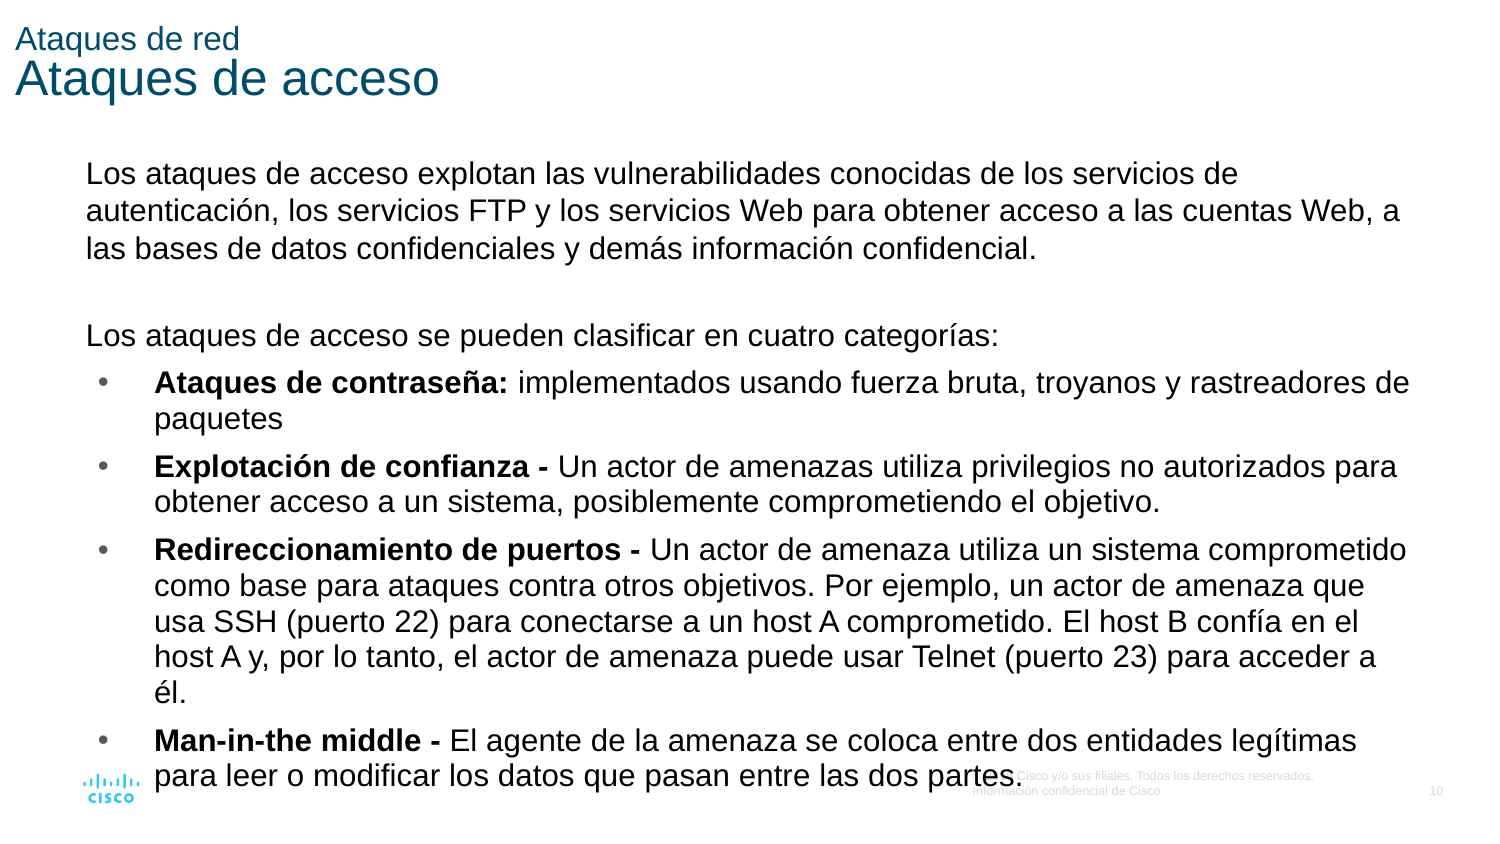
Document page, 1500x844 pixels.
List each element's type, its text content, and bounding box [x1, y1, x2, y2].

list Los ataques de acceso explotan las vulnerabilidades conocidas de los servicios de autenticación, los servicios FTP y los servicios Web para obtener acceso a las cuentas Web, a las bases de datos confidenciales y demás información confidencial. Los ataques de acceso se pueden clasificar en cuatro categorías: Ataques de contraseña: implementados usando fuerza bruta, troyanos y rastreadores de paquetes Explotación de confianza - Un actor de amenazas utiliza privilegios no autorizados para obtener acceso a un sistema, posiblemente comprometiendo el objetivo. Redireccionamiento de puertos - Un actor de amenaza utiliza un sistema comprometido como base para ataques contra otros objetivos. Por ejemplo, un actor de amenaza que usa SSH (puerto 22) para conectarse a un host A comprometido. El host B confía en el host A y, por lo tanto, el actor de amenaza puede usar Telnet (puerto 23) para acceder a él. Man-in-the middle - El agente de la amenaza se coloca entre dos entidades legítimas para leer o modificar los datos que pasan entre las dos partes. [70, 145, 1430, 742]
title Ataques de red Ataques de acceso [0, 5, 1369, 126]
